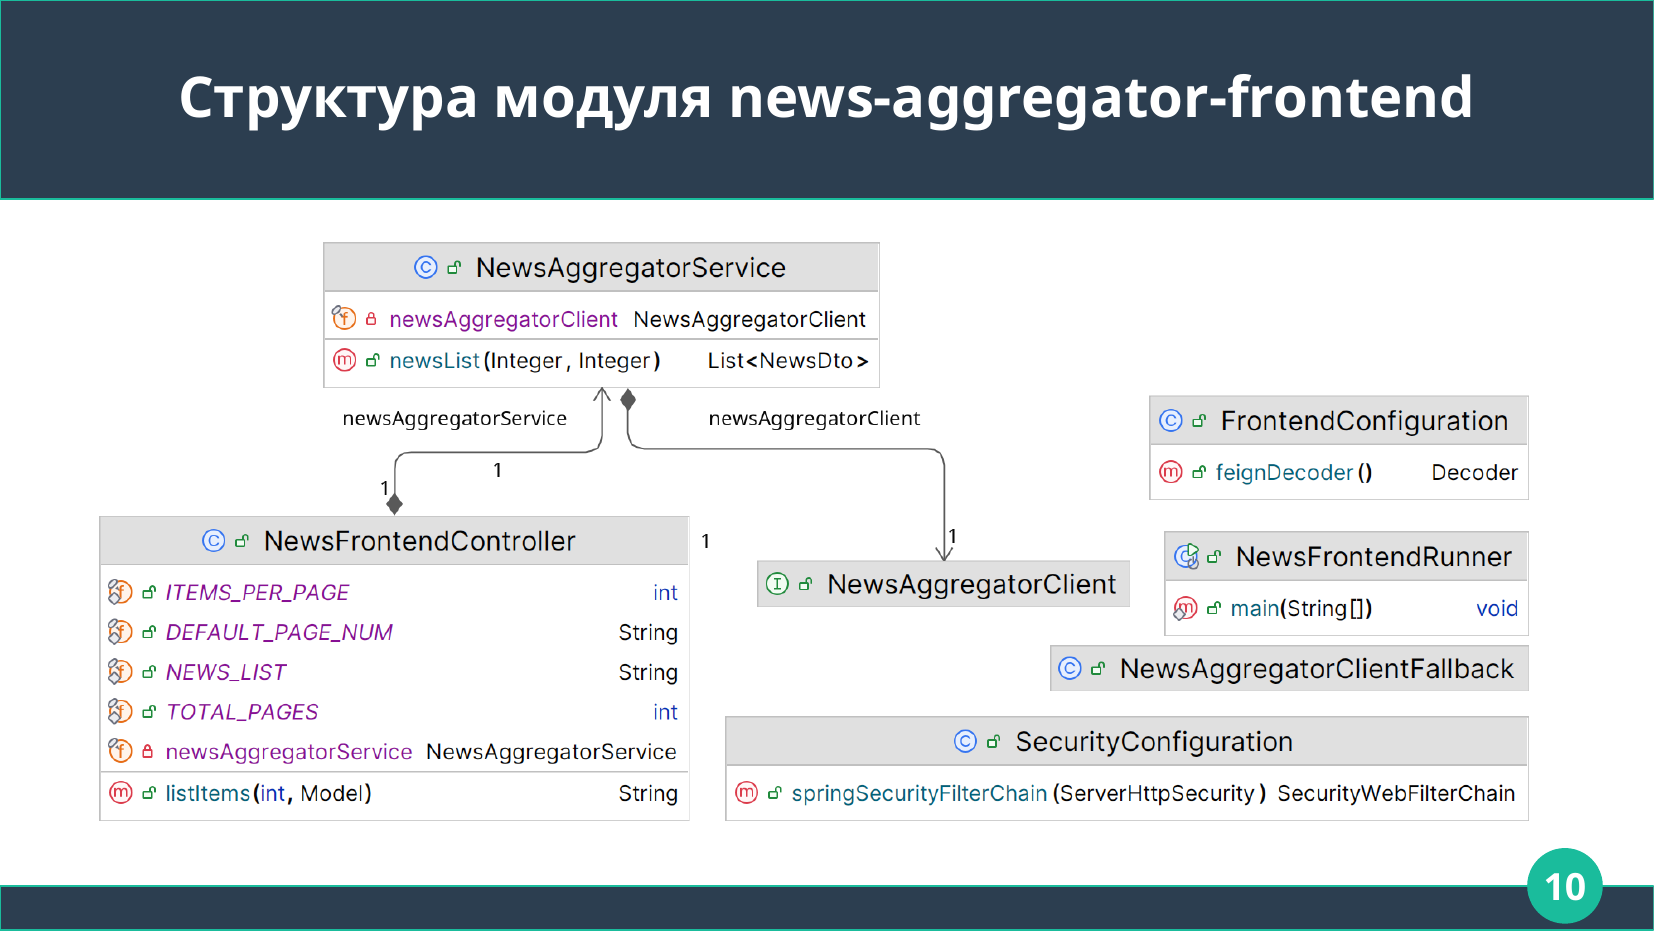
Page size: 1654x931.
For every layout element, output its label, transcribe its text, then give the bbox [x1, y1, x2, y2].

picture [94, 236, 1536, 826]
title Структура модуля news-aggregator-frontend [59, 37, 1595, 155]
